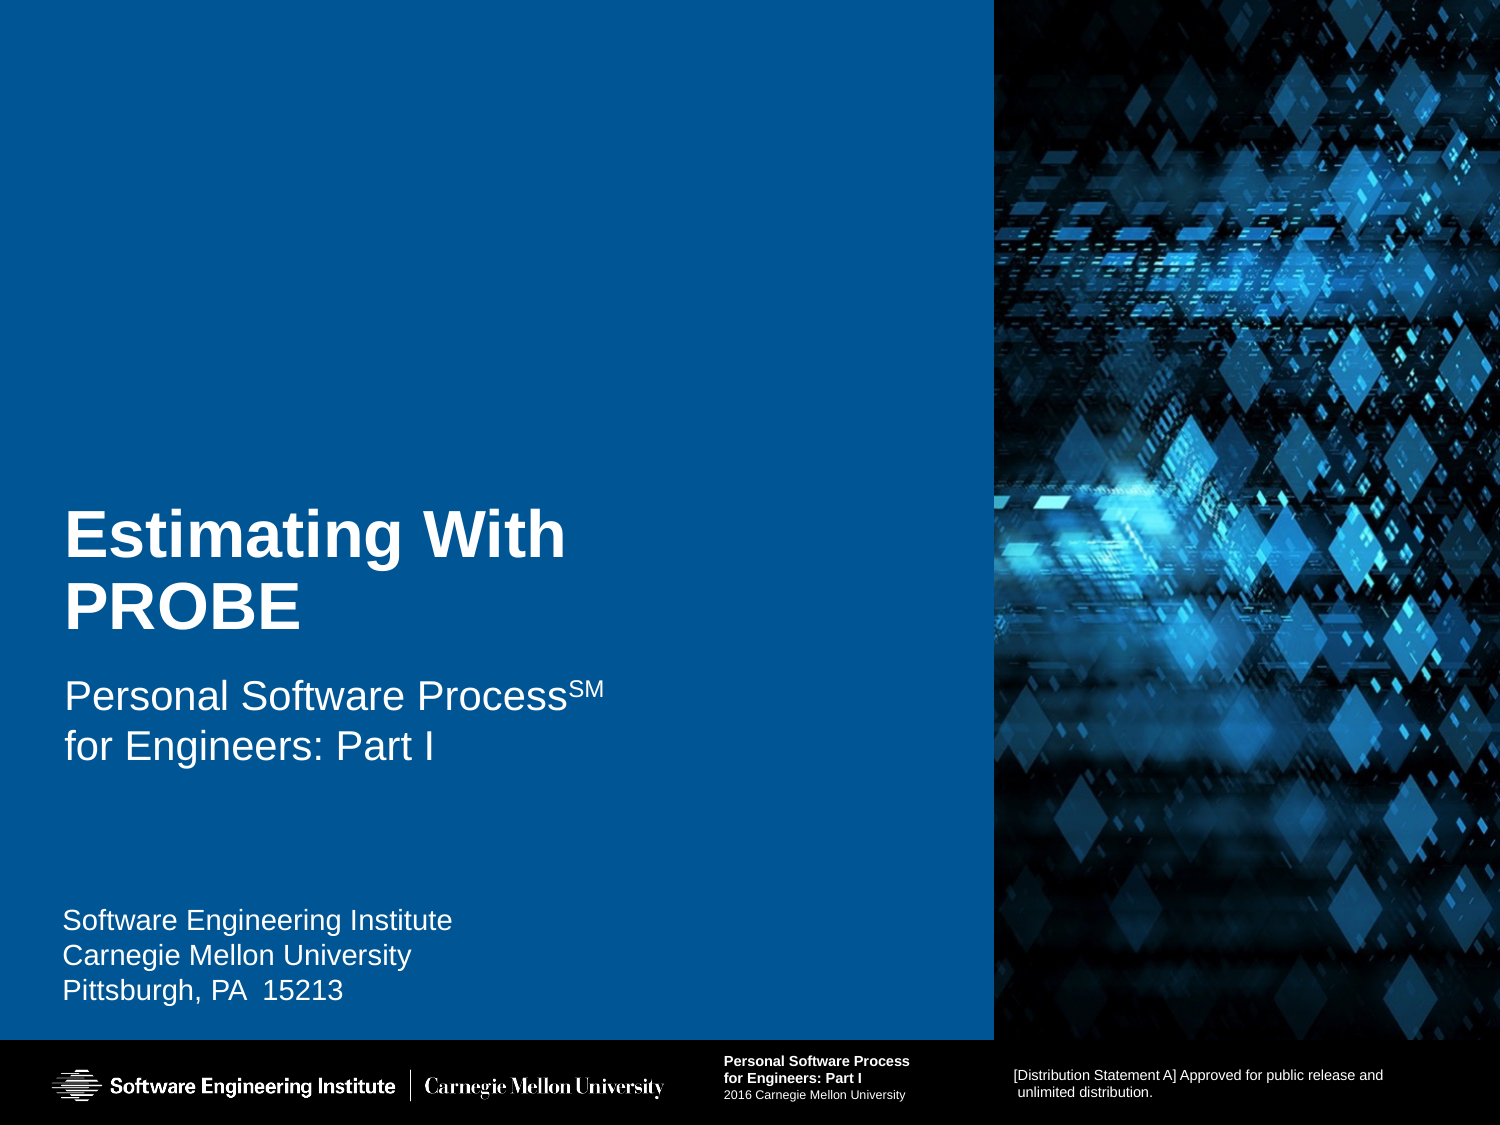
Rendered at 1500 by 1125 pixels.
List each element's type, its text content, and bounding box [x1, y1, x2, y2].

subtitle Personal Software ProcessSM for Engineers: Part I [64, 668, 850, 882]
picture [43, 1062, 673, 1106]
title Estimating With PROBE [64, 43, 850, 644]
picture [994, 0, 1500, 1040]
